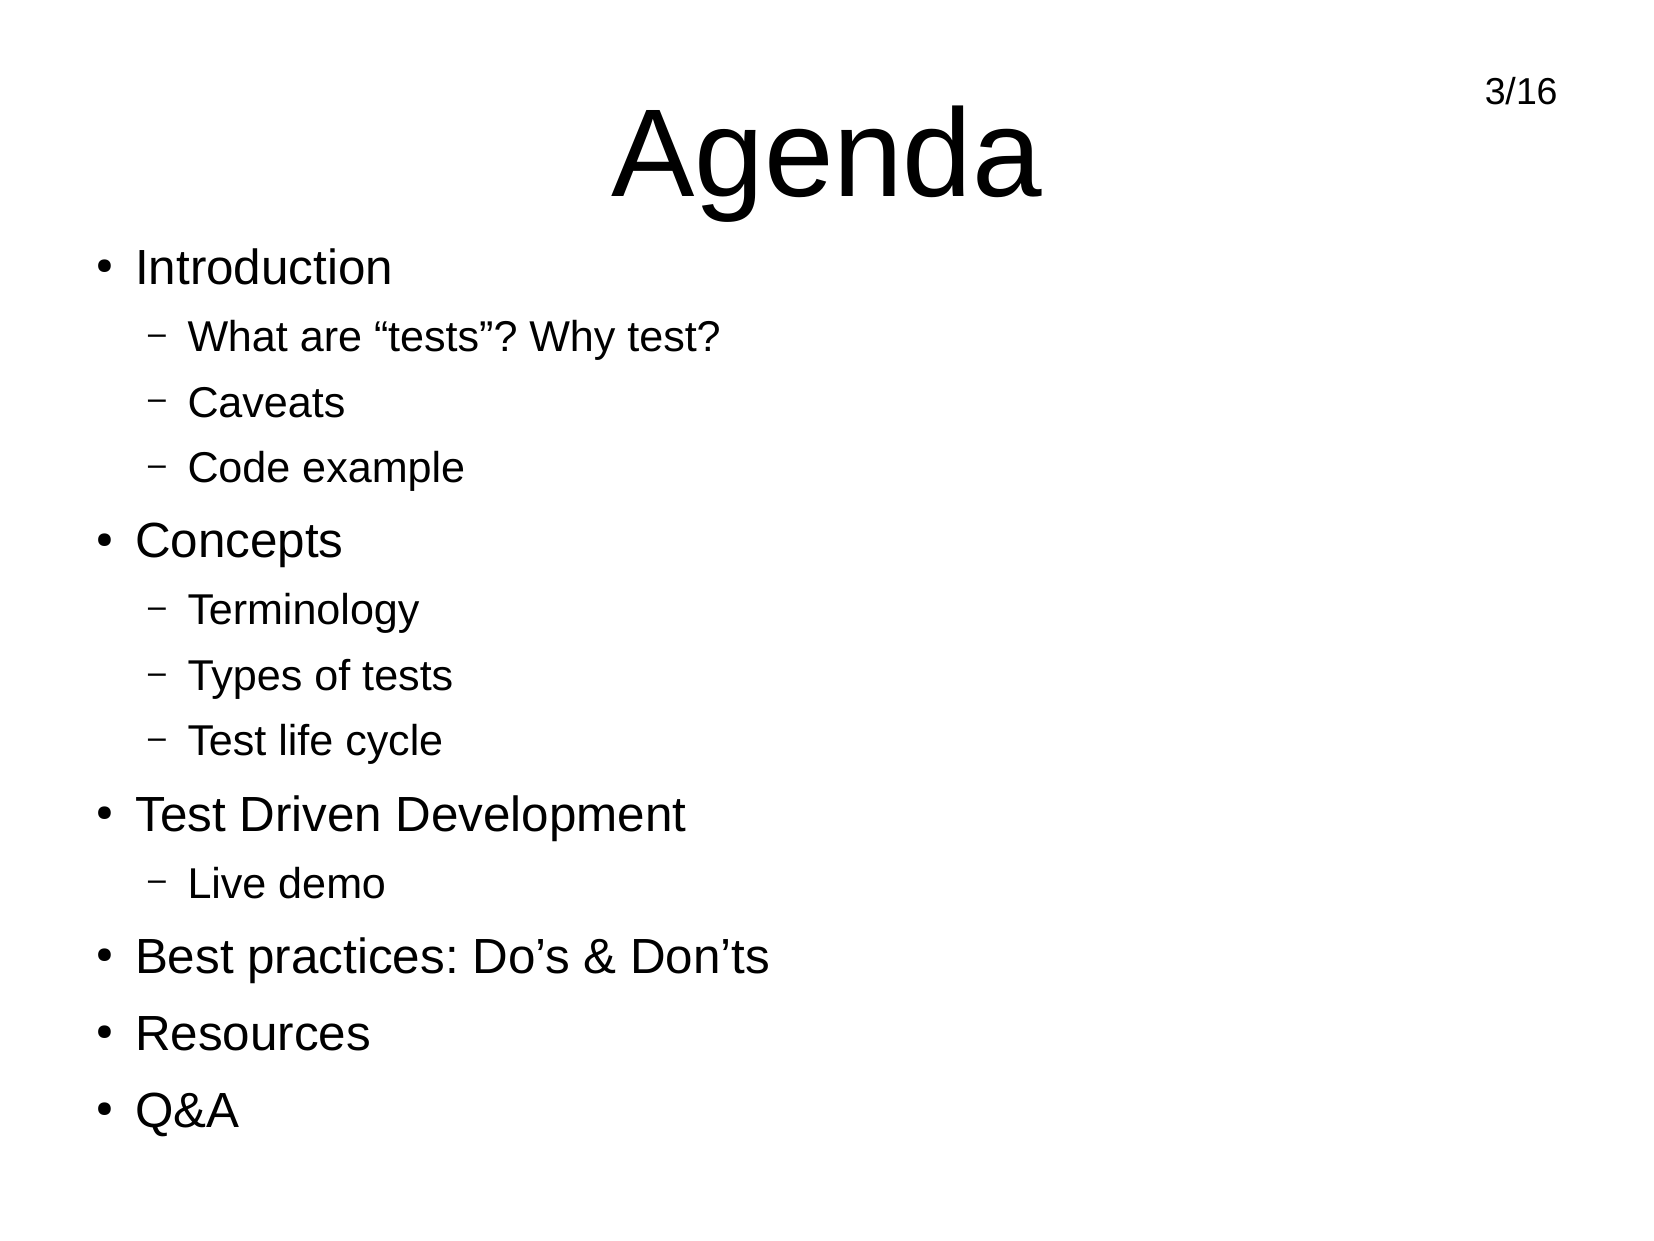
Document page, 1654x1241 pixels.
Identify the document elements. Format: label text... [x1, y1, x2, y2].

text_box <number>/16 [1470, 63, 1606, 162]
list Introduction What are “tests”? Why test? Caveats Code example Concepts Terminology Types of tests Test life cycle Test Driven Development Live demo Best practices: Do’s & Don’ts Resources Q&A [82, 240, 1571, 1141]
title Agenda [82, 49, 1571, 240]
